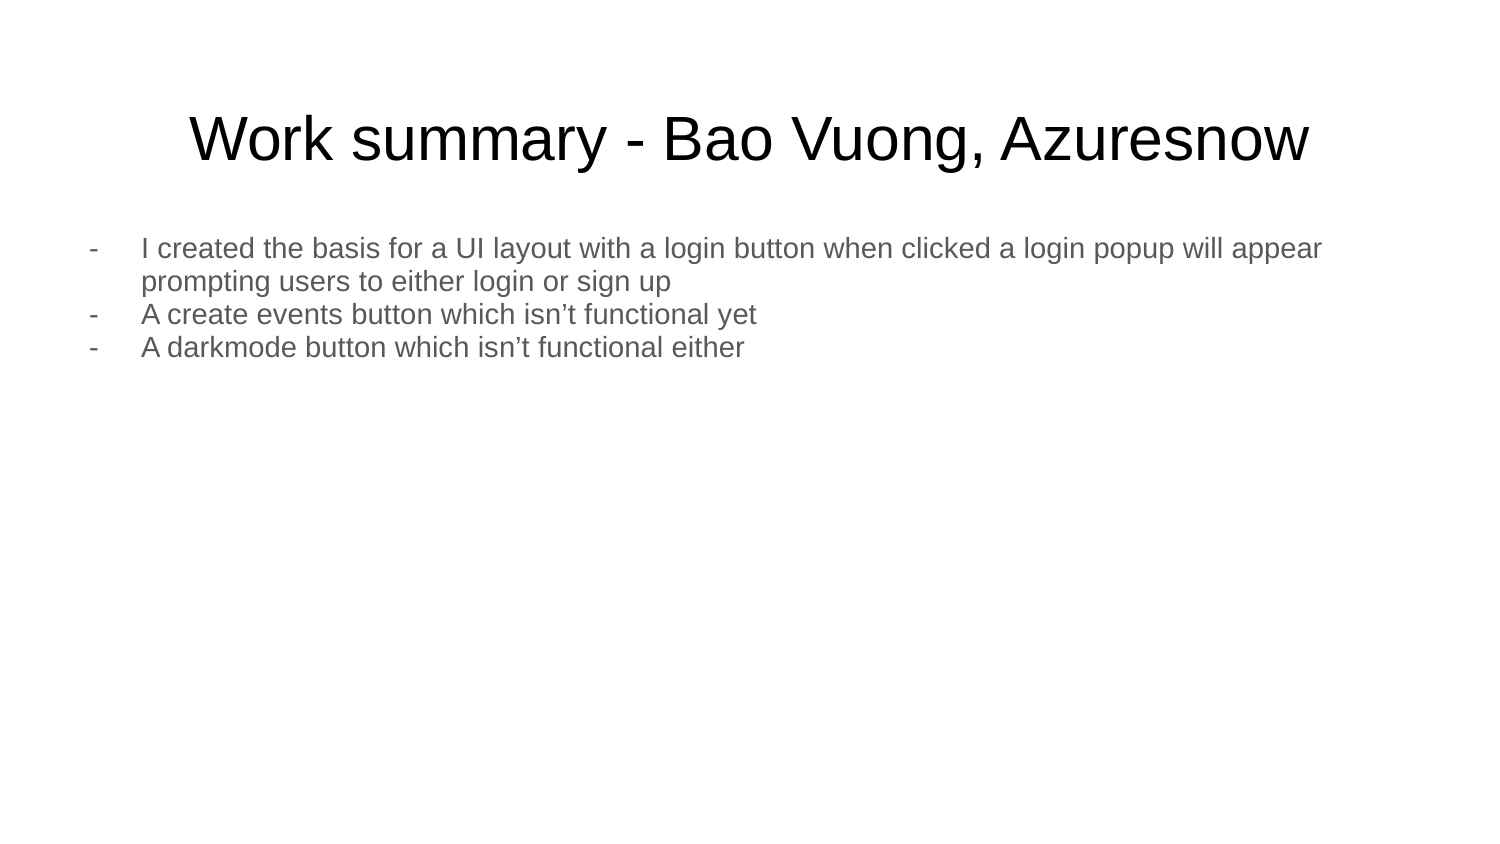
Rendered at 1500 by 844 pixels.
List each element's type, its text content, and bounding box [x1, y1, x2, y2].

title Work summary - Bao Vuong, Azuresnow [51, 30, 1449, 189]
subtitle I created the basis for a UI layout with a login button when clicked a login popup will appear prompting users to either login or sign up A create events button which isn’t functional yet A darkmode button which isn’t functional either [51, 217, 1449, 813]
